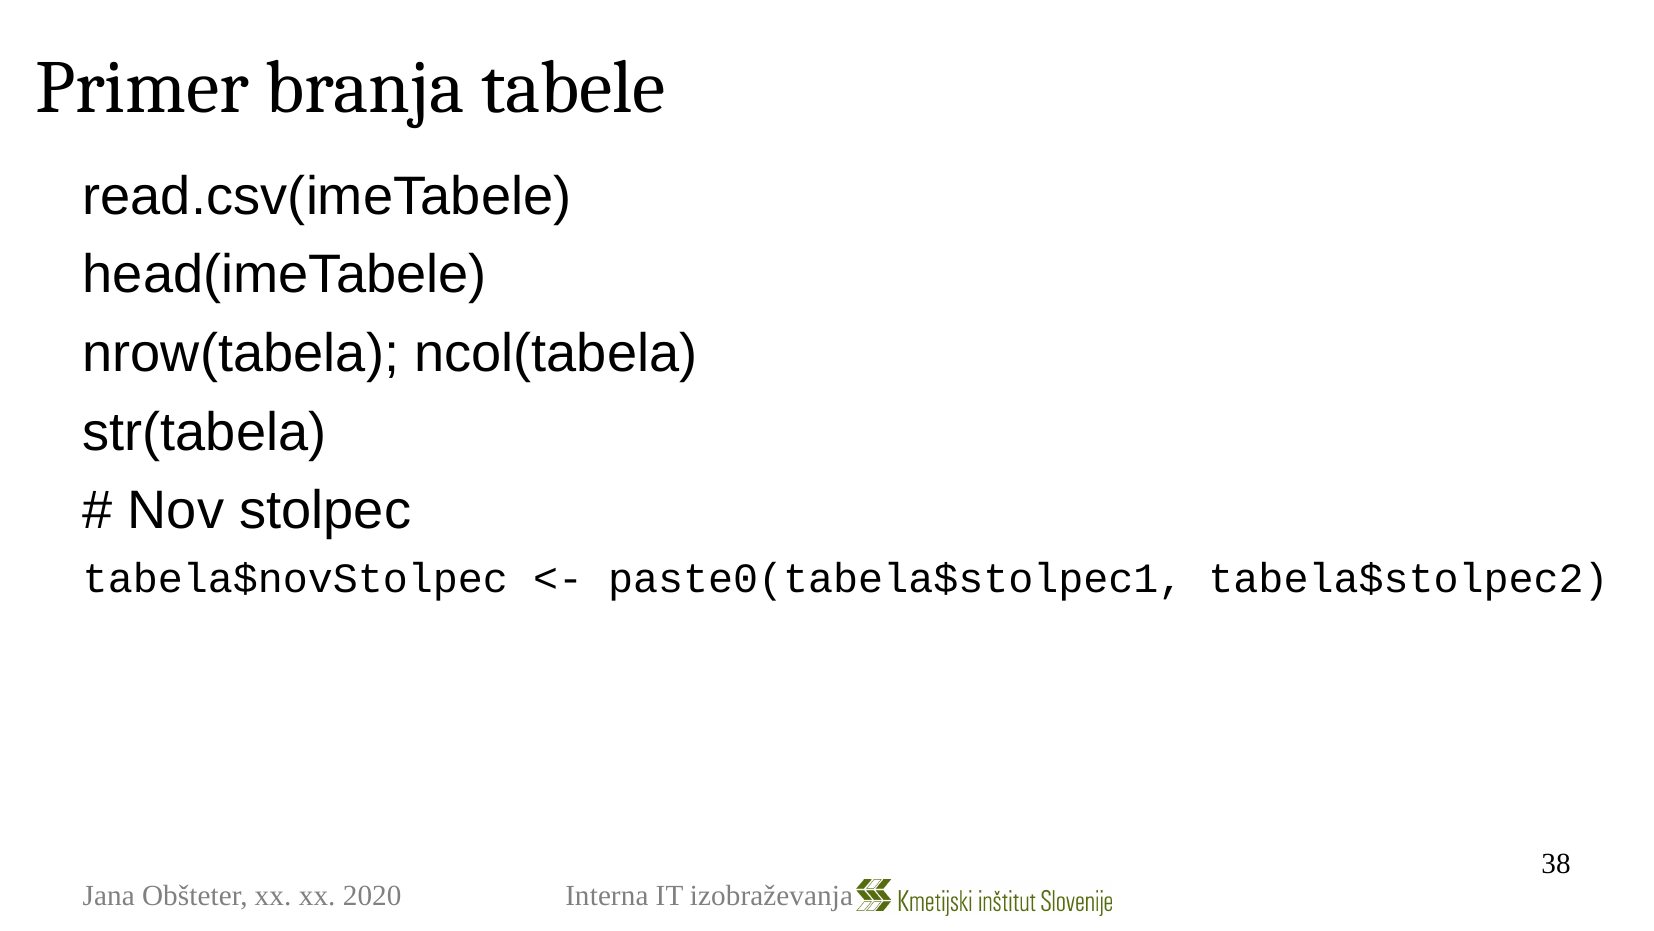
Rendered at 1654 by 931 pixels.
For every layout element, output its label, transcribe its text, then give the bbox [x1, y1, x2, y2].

title Primer branja tabele [35, 21, 1524, 154]
list read.csv(imeTabele) head(imeTabele) nrow(tabela); ncol(tabela) str(tabela) # Nov stolpec tabela$novStolpec <- paste0(tabela$stolpec1, tabela$stolpec2) [82, 165, 1642, 827]
picture [856, 879, 1112, 916]
